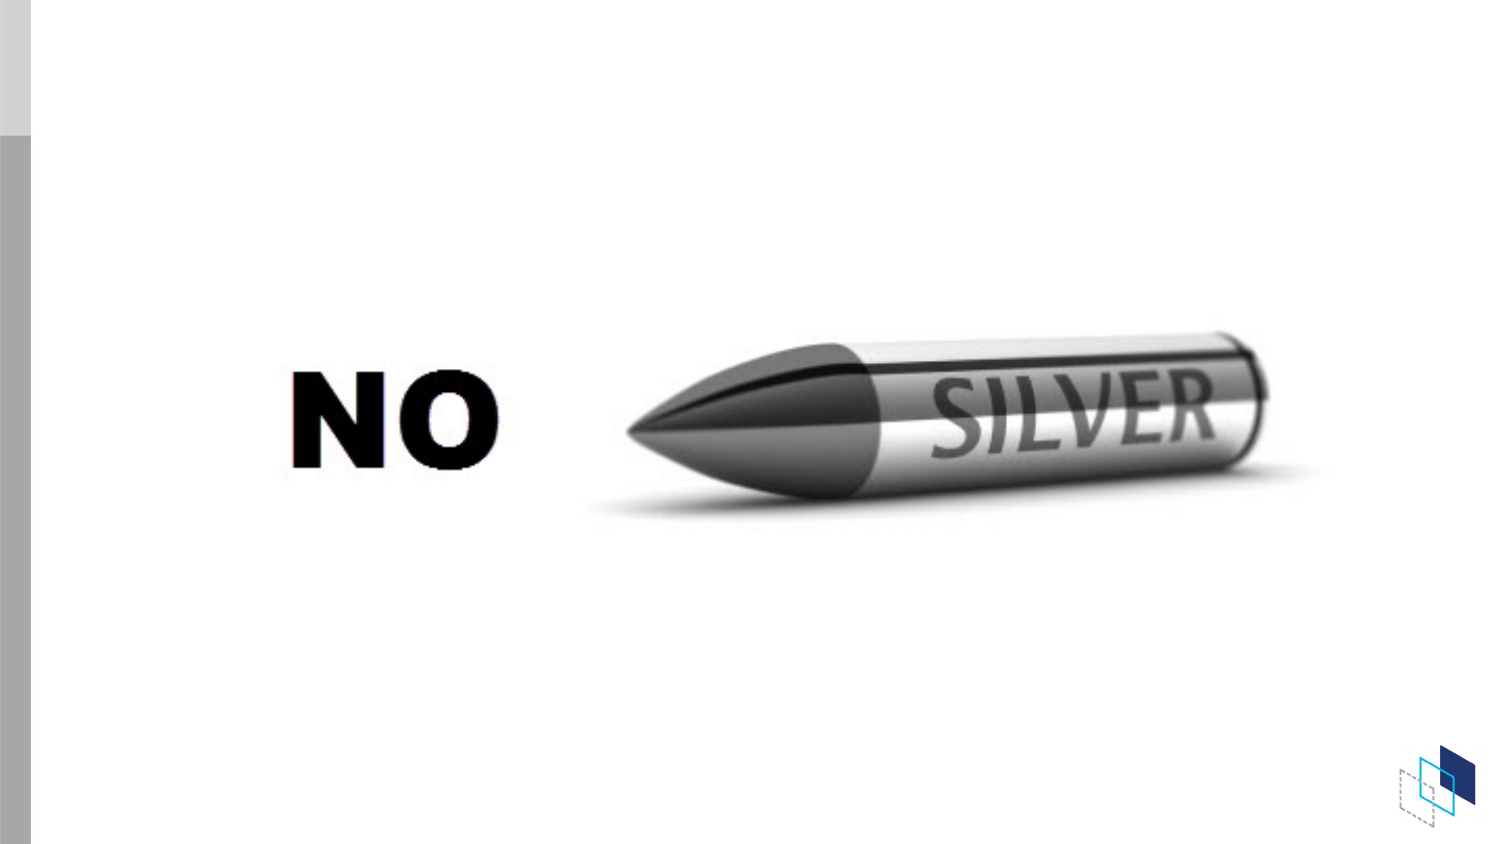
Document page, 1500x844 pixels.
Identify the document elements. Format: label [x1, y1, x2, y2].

picture [1388, 738, 1486, 836]
picture [113, 47, 1382, 654]
picture [0, 0, 37, 844]
